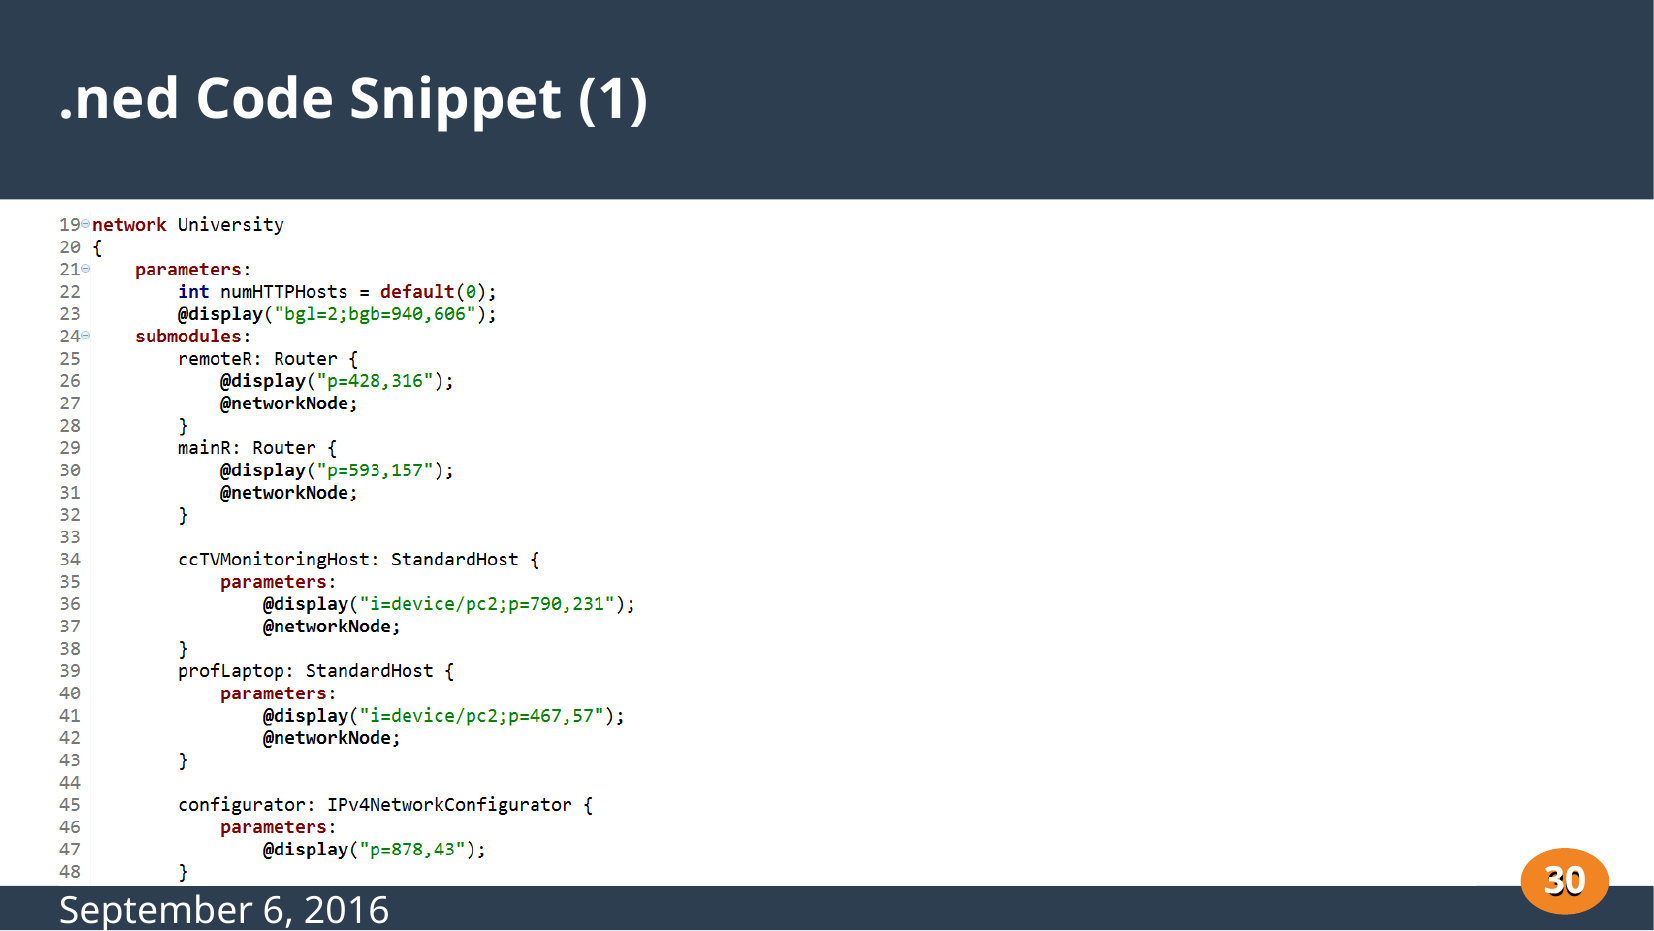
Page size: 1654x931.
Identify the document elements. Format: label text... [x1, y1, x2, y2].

title .ned Code Snippet (1) [59, 37, 1595, 155]
picture [59, 210, 1477, 886]
text_box September 6, 2016 [59, 886, 532, 931]
text_box 33 [1505, 837, 1625, 926]
